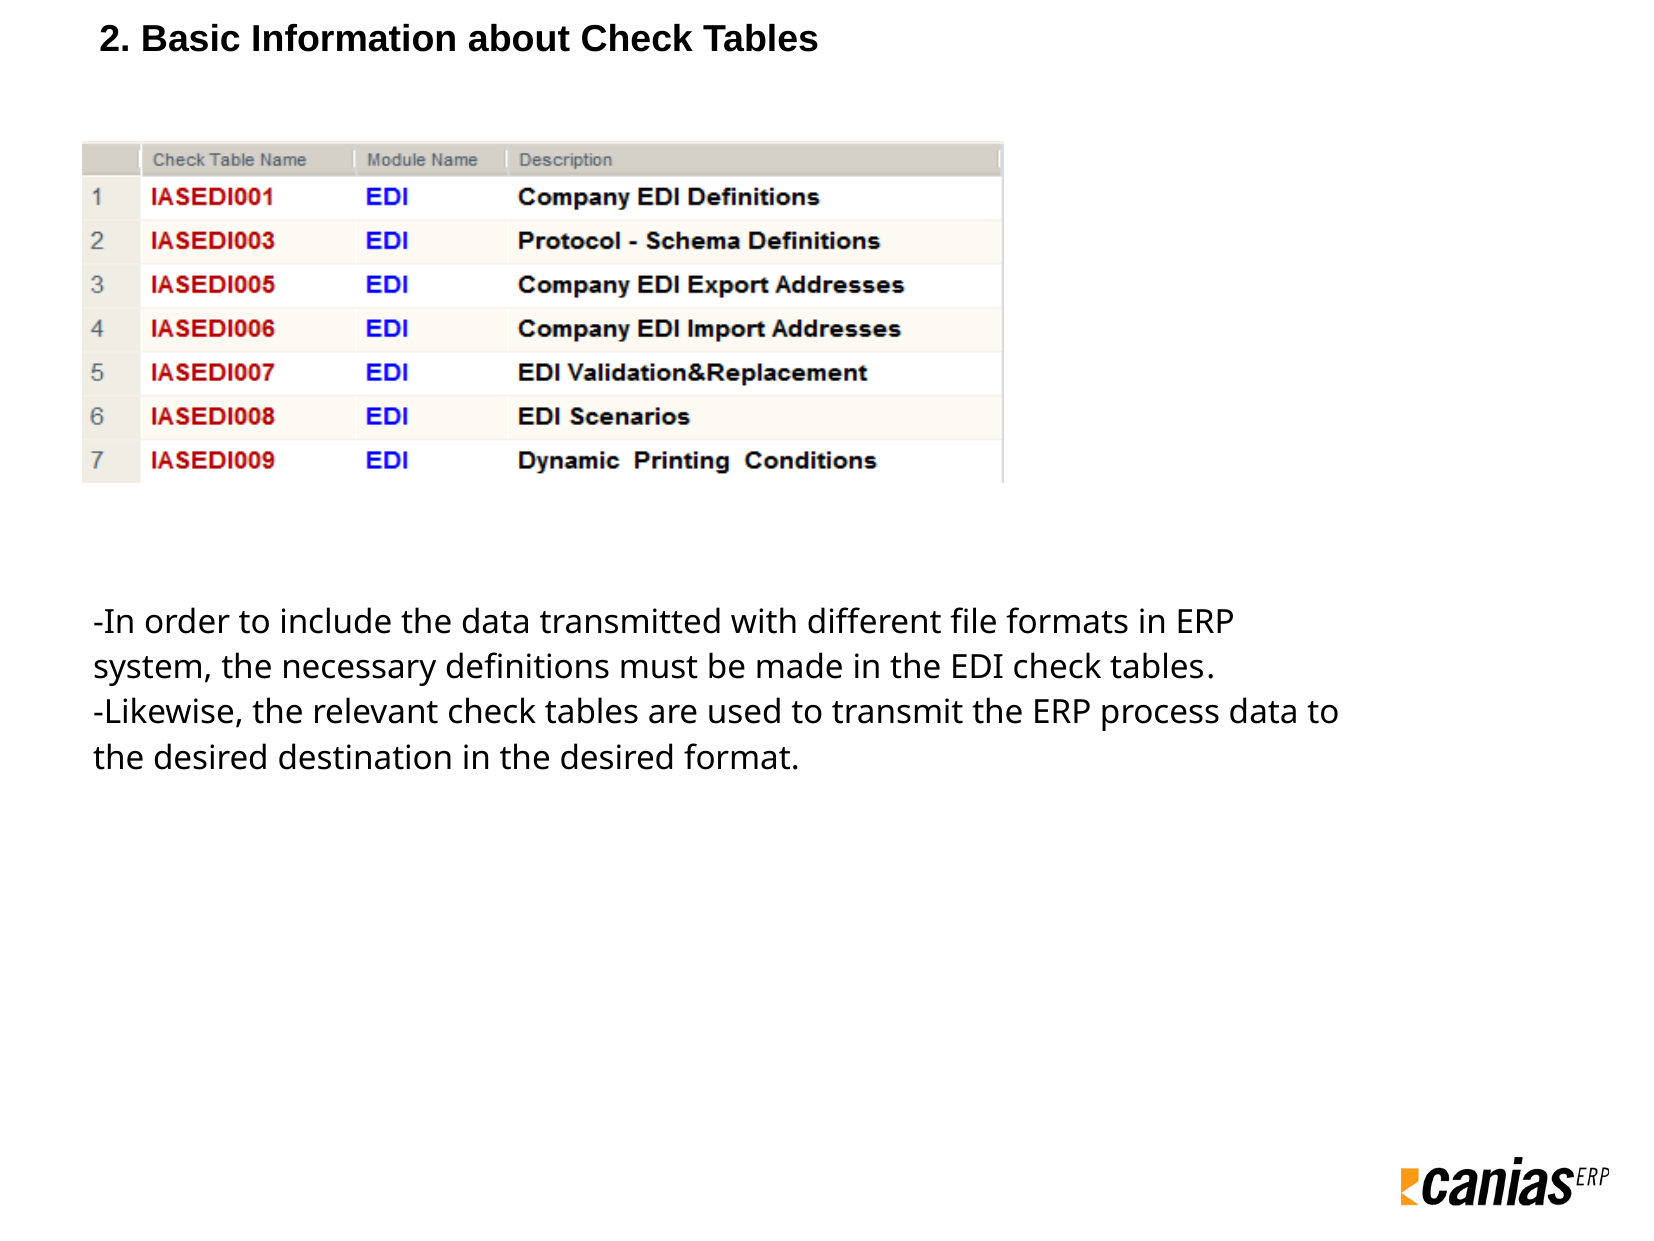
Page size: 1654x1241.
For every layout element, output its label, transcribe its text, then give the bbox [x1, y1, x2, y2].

picture [82, 141, 1004, 483]
text_box -In order to include the data transmitted with different file formats in ERP system, the necessary definitions must be made in the EDI check tables. -Likewise, the relevant check tables are used to transmit the ERP process data to the desired destination in the desired format. [78, 590, 1371, 851]
picture [1375, 1139, 1635, 1223]
text_box 2. Basic Information about Check Tables [10, 6, 1624, 65]
